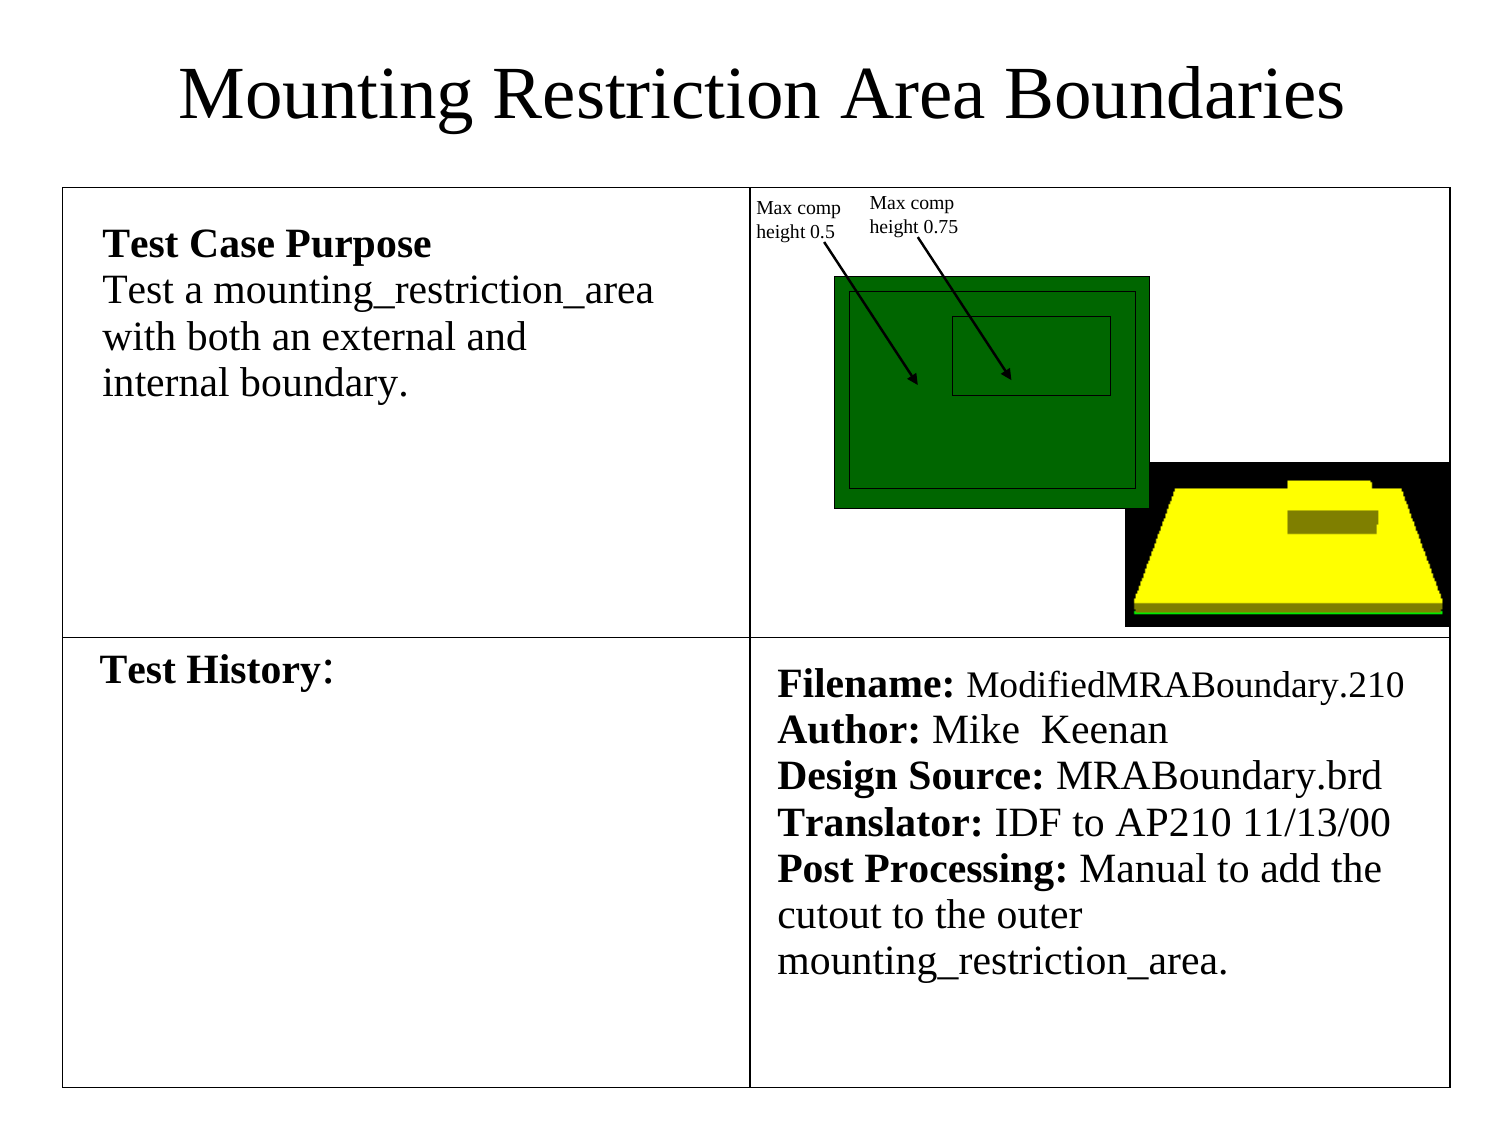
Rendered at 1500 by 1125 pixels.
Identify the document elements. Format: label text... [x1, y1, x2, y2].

picture [750, 188, 1150, 509]
text_box Test Case Purpose Test a mounting_restriction_area with both an external and internal boundary. [87, 212, 676, 486]
chart [1125, 462, 1449, 627]
text_box Filename: ModifiedMRABoundary.210 Author: Mike Keenan Design Source: MRABoundary.brd Translator: IDF to AP210 11/13/00 Post Processing: Manual to add the cutout to the outer mounting_restriction_area. [762, 652, 1426, 992]
text_box Test History: [84, 631, 351, 703]
title Mounting Restriction Area Boundaries [125, 0, 1401, 188]
